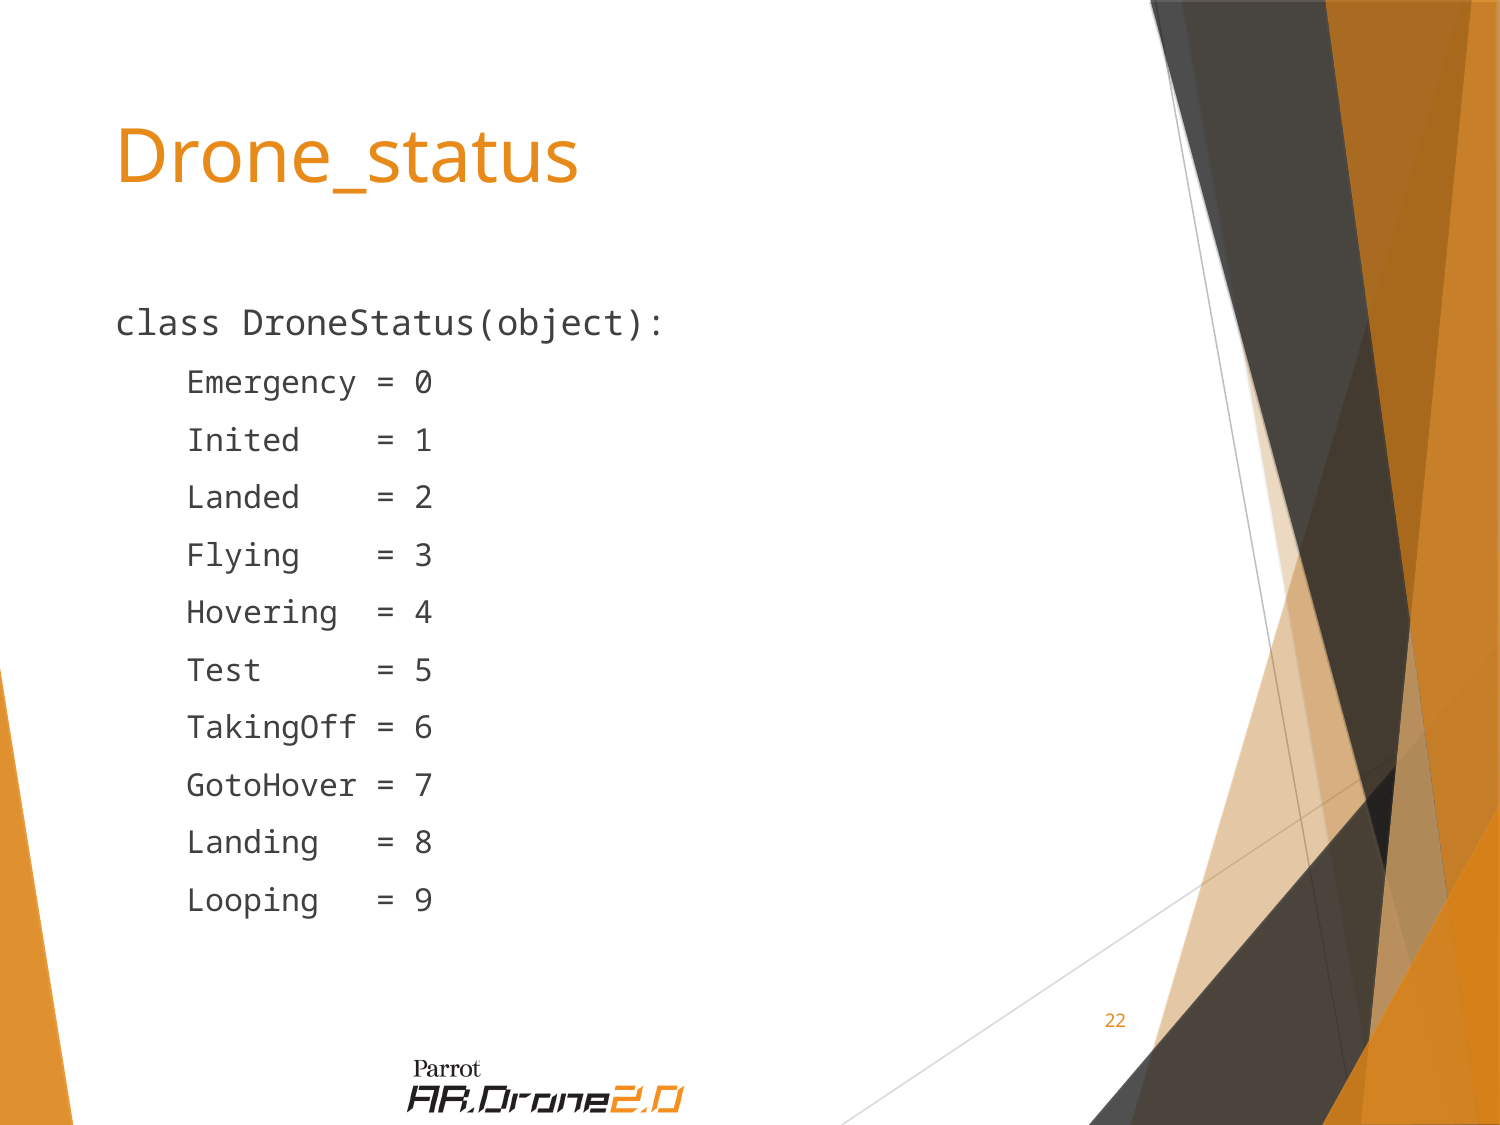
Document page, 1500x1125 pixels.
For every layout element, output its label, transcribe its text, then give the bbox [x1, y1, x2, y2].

slide_number <numéro> [1057, 991, 1142, 1051]
list class DroneStatus(object): Emergency = 0 Inited = 1 Landed = 2 Flying = 3 Hovering = 4 Test = 5 TakingOff = 6 GotoHover = 7 Landing = 8 Looping = 9 [99, 291, 1142, 929]
title Drone_status [99, 99, 1142, 291]
picture [394, 1051, 690, 1125]
